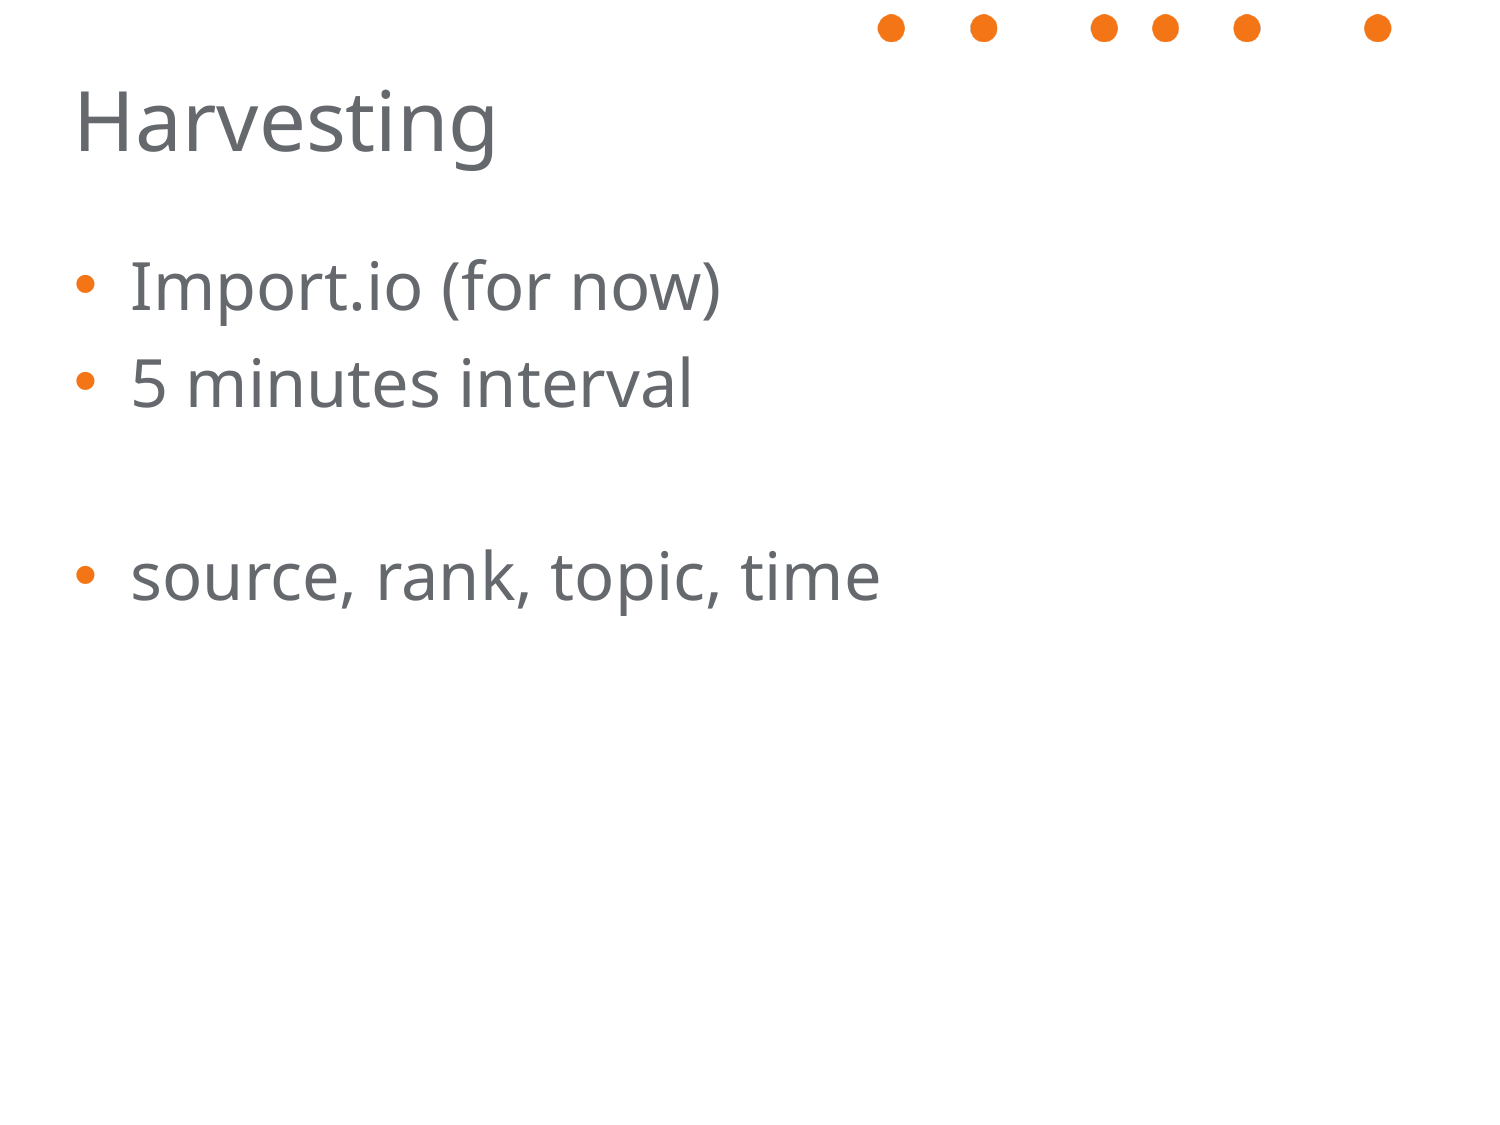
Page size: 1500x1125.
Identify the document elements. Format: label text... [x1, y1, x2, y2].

list Import.io (for now) 5 minutes interval source, rank, topic, time [59, 236, 1441, 1063]
picture [850, 14, 1441, 42]
title Harvesting [59, 59, 1441, 178]
